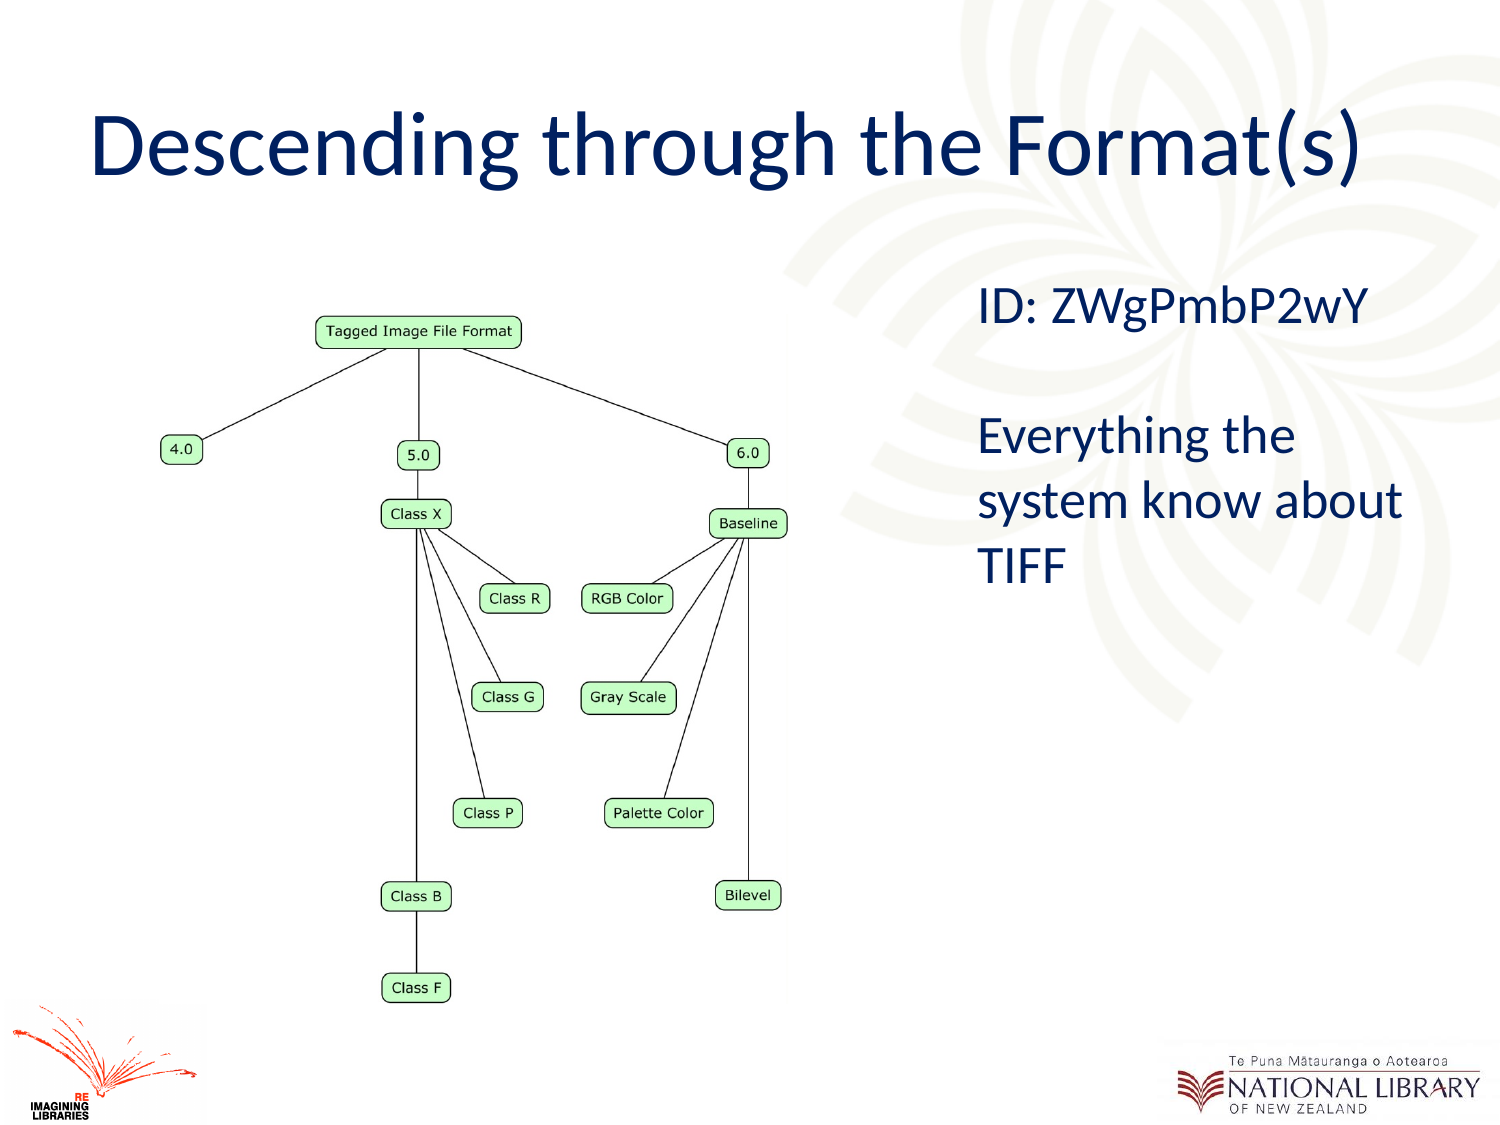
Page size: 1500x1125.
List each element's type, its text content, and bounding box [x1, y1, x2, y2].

picture [0, 0, 1500, 1125]
text_box ID: ZWgPmbP2wY Everything the system know about TIFF [962, 262, 1425, 1005]
text_box Descending through the Format(s) [75, 45, 1425, 233]
